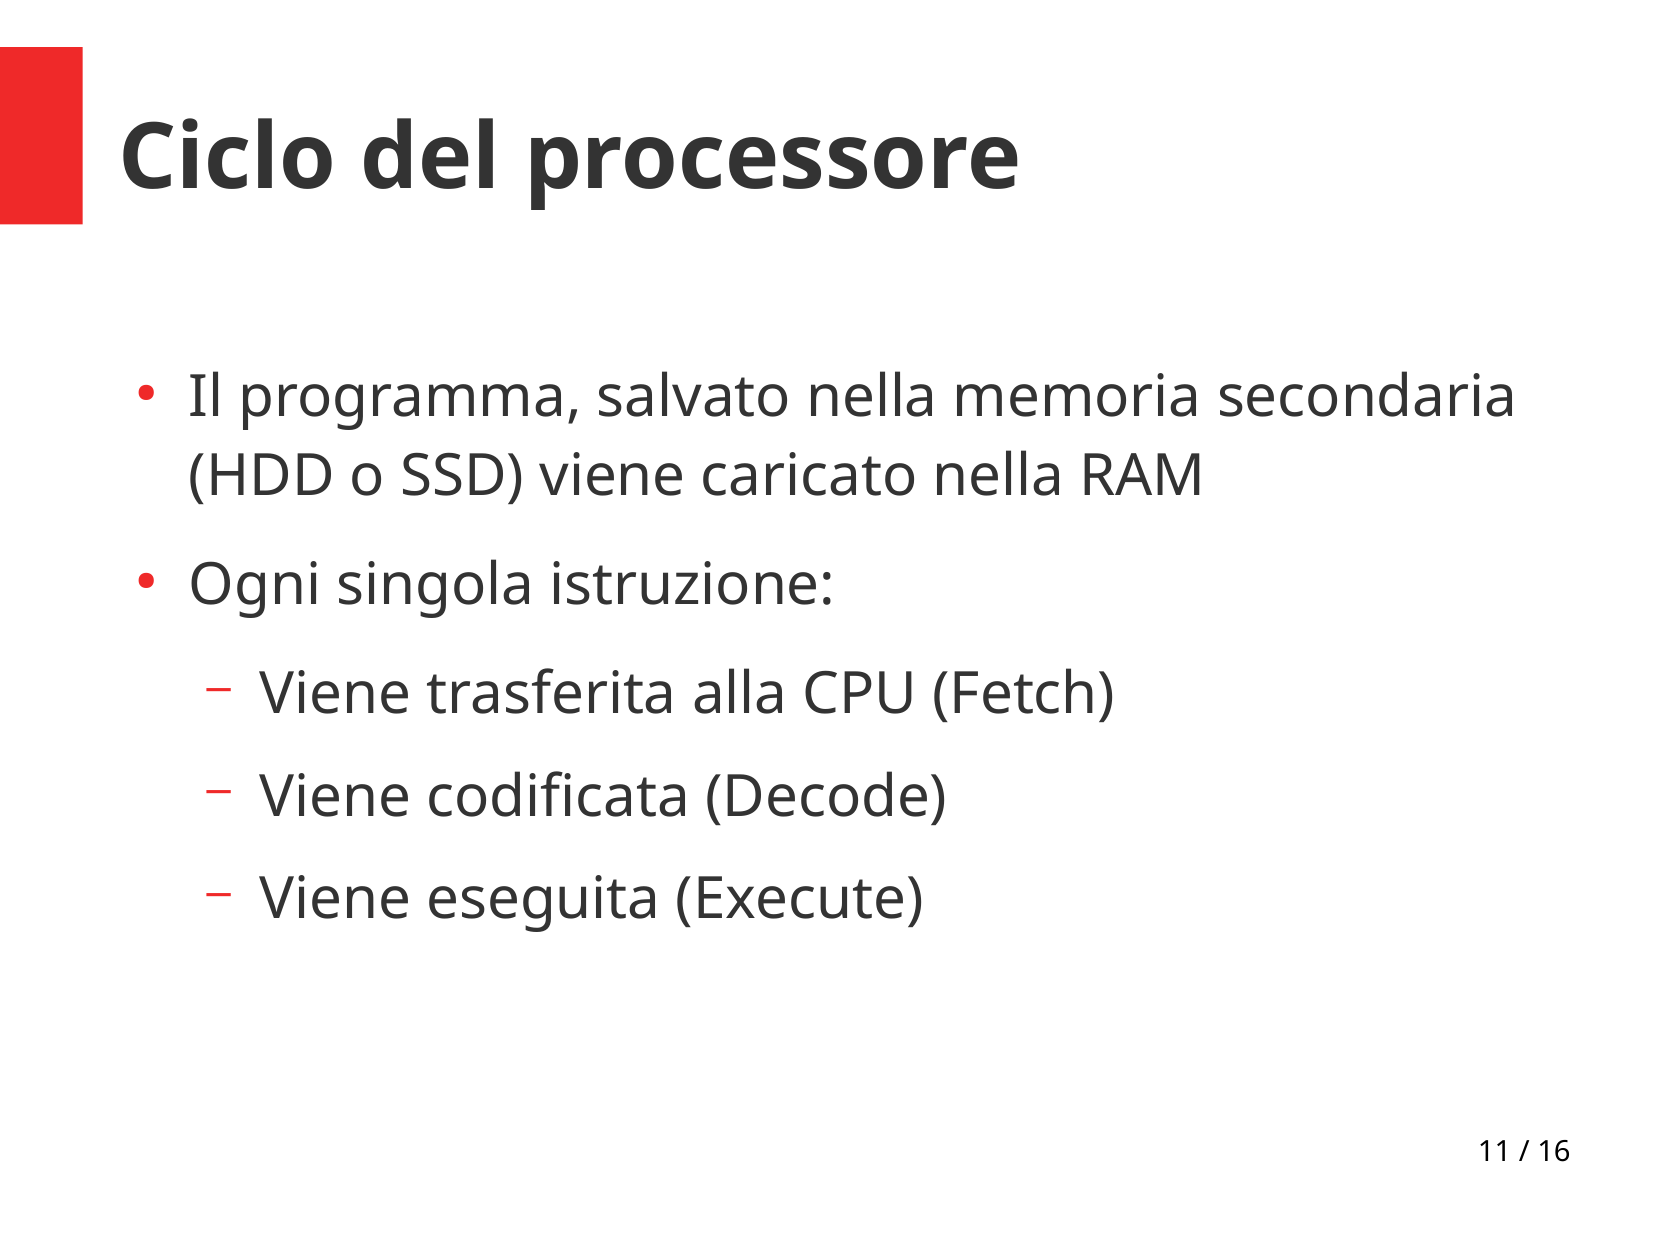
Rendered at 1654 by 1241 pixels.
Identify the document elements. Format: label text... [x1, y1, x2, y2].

title Ciclo del processore [118, 49, 1571, 257]
list Il programma, salvato nella memoria secondaria (HDD o SSD) viene caricato nella RAM Ogni singola istruzione: Viene trasferita alla CPU (Fetch) Viene codificata (Decode) Viene eseguita (Execute) [118, 354, 1536, 1074]
